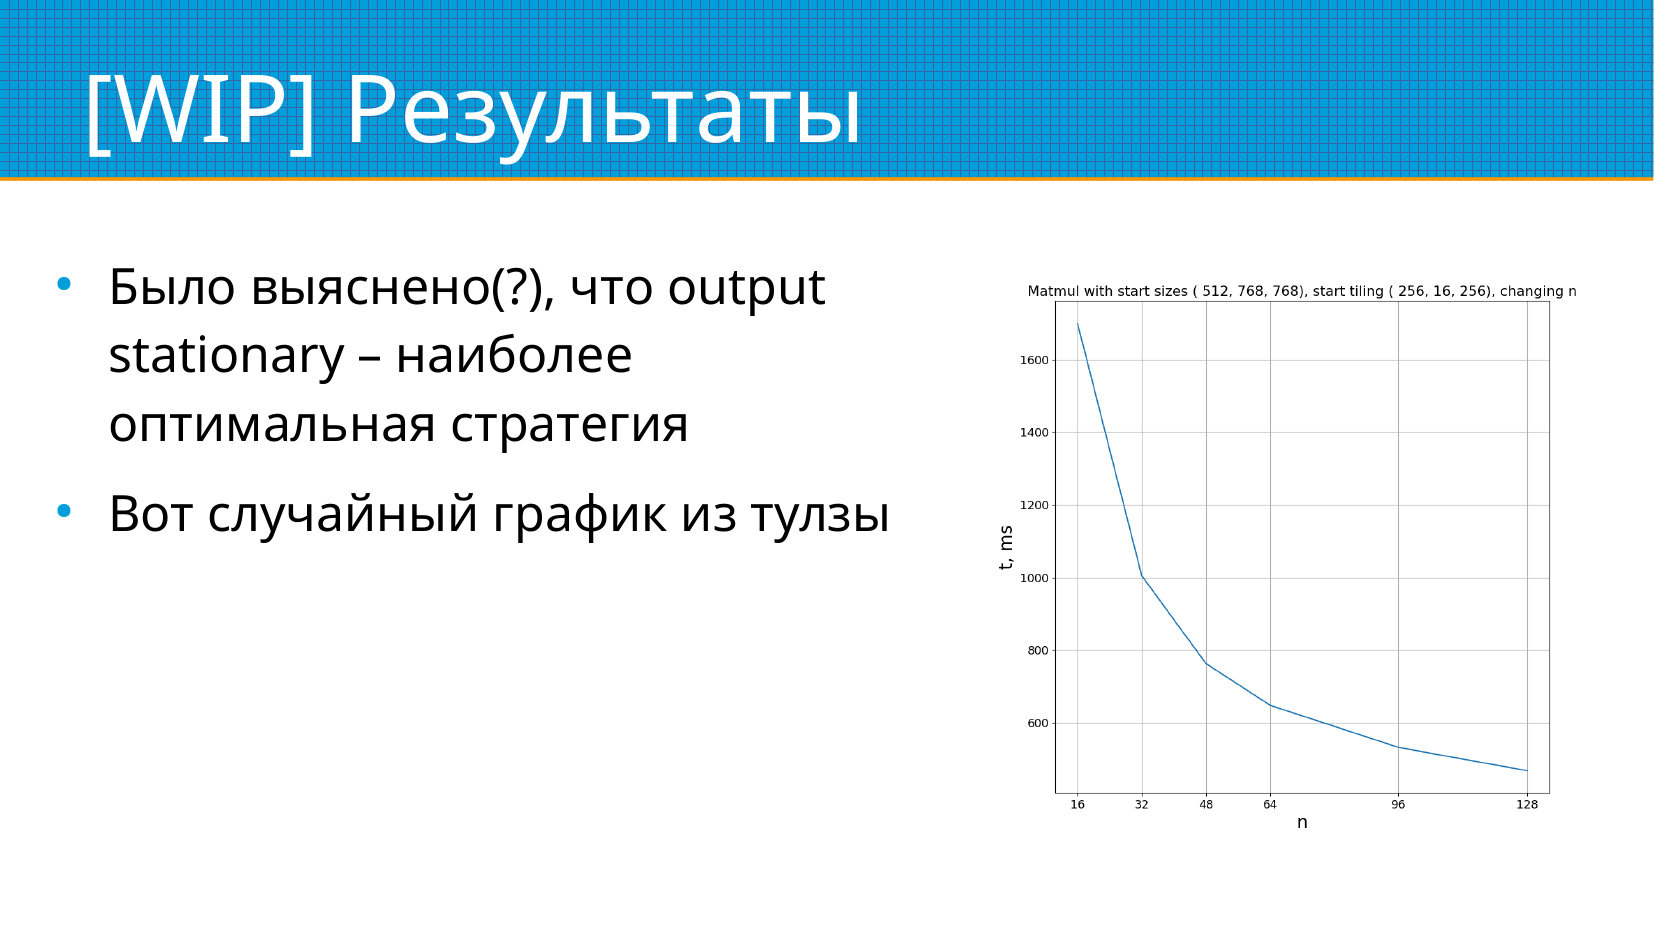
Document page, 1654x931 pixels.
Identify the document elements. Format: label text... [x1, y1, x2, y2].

list Было выяснено(?), что output stationary – наиболее оптимальная стратегия Вот случайный график из тулзы [37, 251, 975, 826]
picture [975, 224, 1613, 863]
title [WIP] Результаты [82, 14, 1571, 171]
